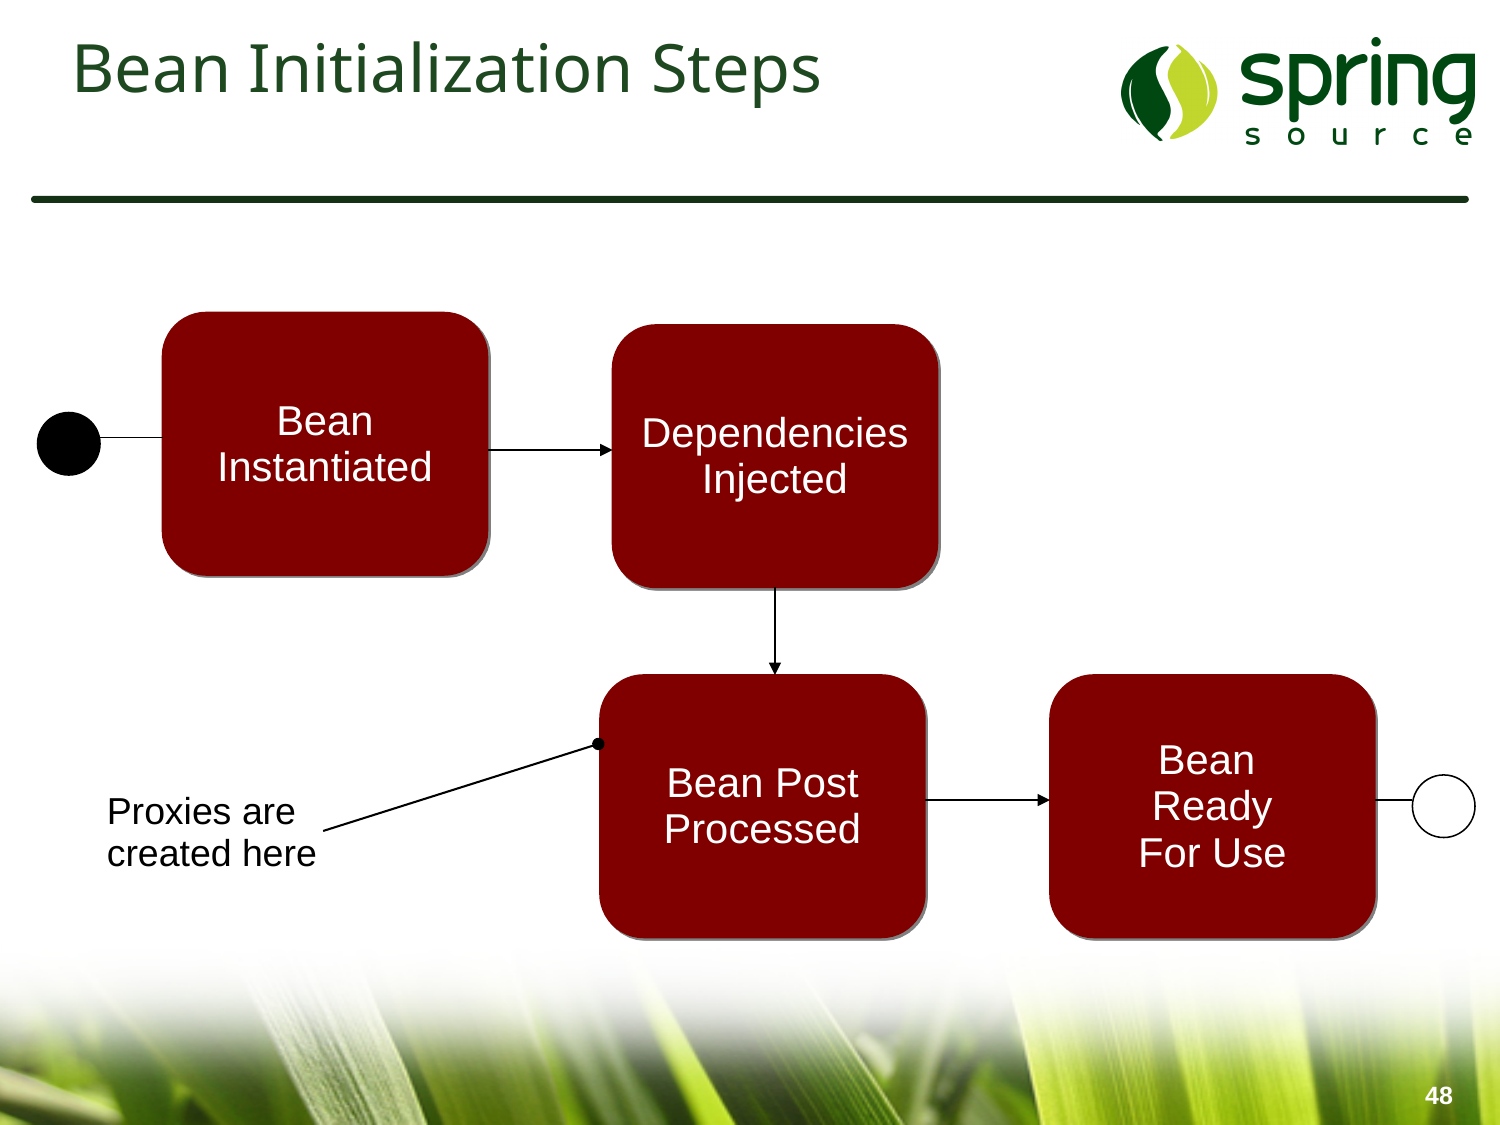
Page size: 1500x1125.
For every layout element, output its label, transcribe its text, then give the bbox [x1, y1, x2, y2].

picture [1121, 37, 1475, 145]
text_box [37, 412, 101, 476]
text_box Bean Post Processed [599, 674, 925, 938]
title Bean Initialization Steps [56, 13, 1089, 176]
text_box Dependencies Injected [612, 324, 938, 588]
text_box Proxies are created here [92, 782, 347, 883]
text_box Bean Ready For Use [1049, 674, 1375, 938]
text_box [1412, 774, 1476, 838]
text_box Bean Instantiated [162, 312, 488, 576]
picture [0, 944, 1500, 1125]
